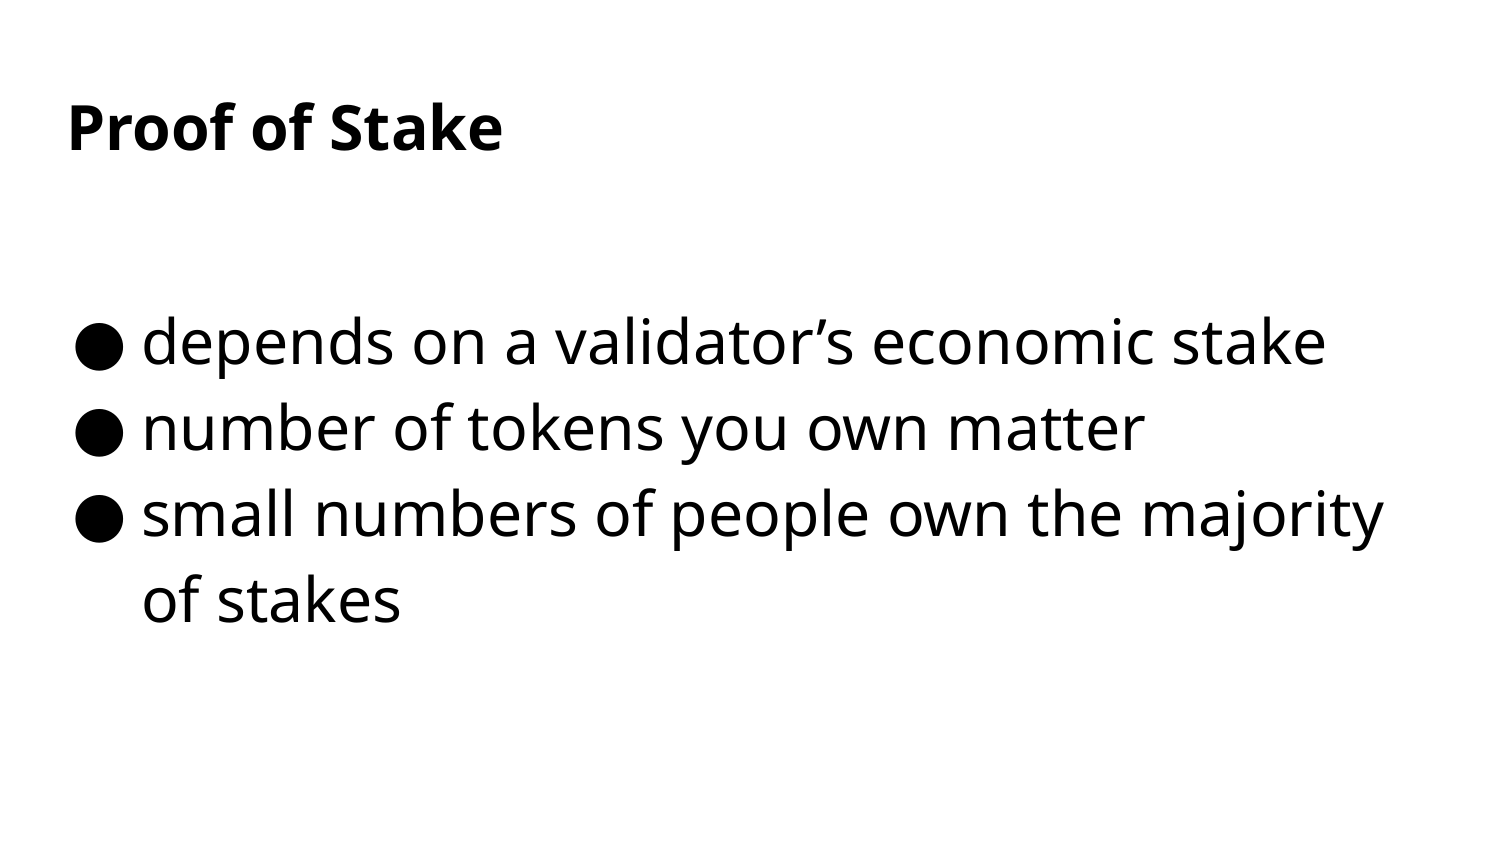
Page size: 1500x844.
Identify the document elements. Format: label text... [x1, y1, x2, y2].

title Proof of Stake [51, 72, 1449, 176]
list depends on a validator’s economic stake number of tokens you own matter small numbers of people own the majority of stakes [51, 275, 1449, 837]
